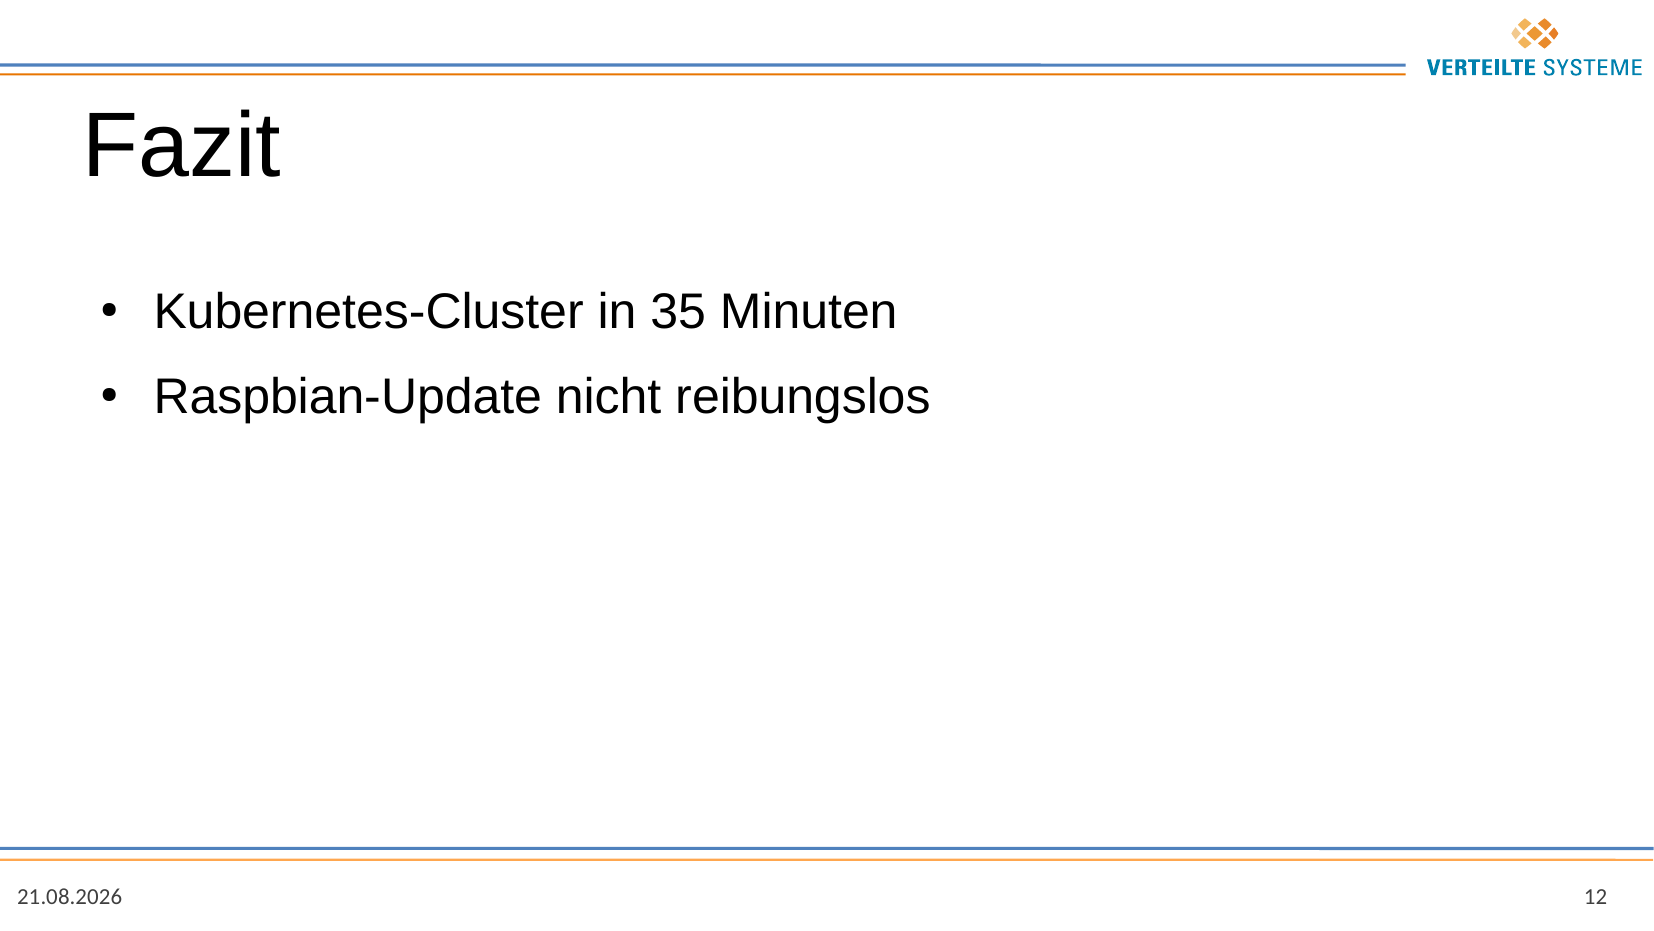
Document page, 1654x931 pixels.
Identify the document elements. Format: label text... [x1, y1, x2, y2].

list Kubernetes-Cluster in 35 Minuten Raspbian-Update nicht reibungslos [82, 283, 1571, 758]
title Fazit [82, 66, 1571, 222]
